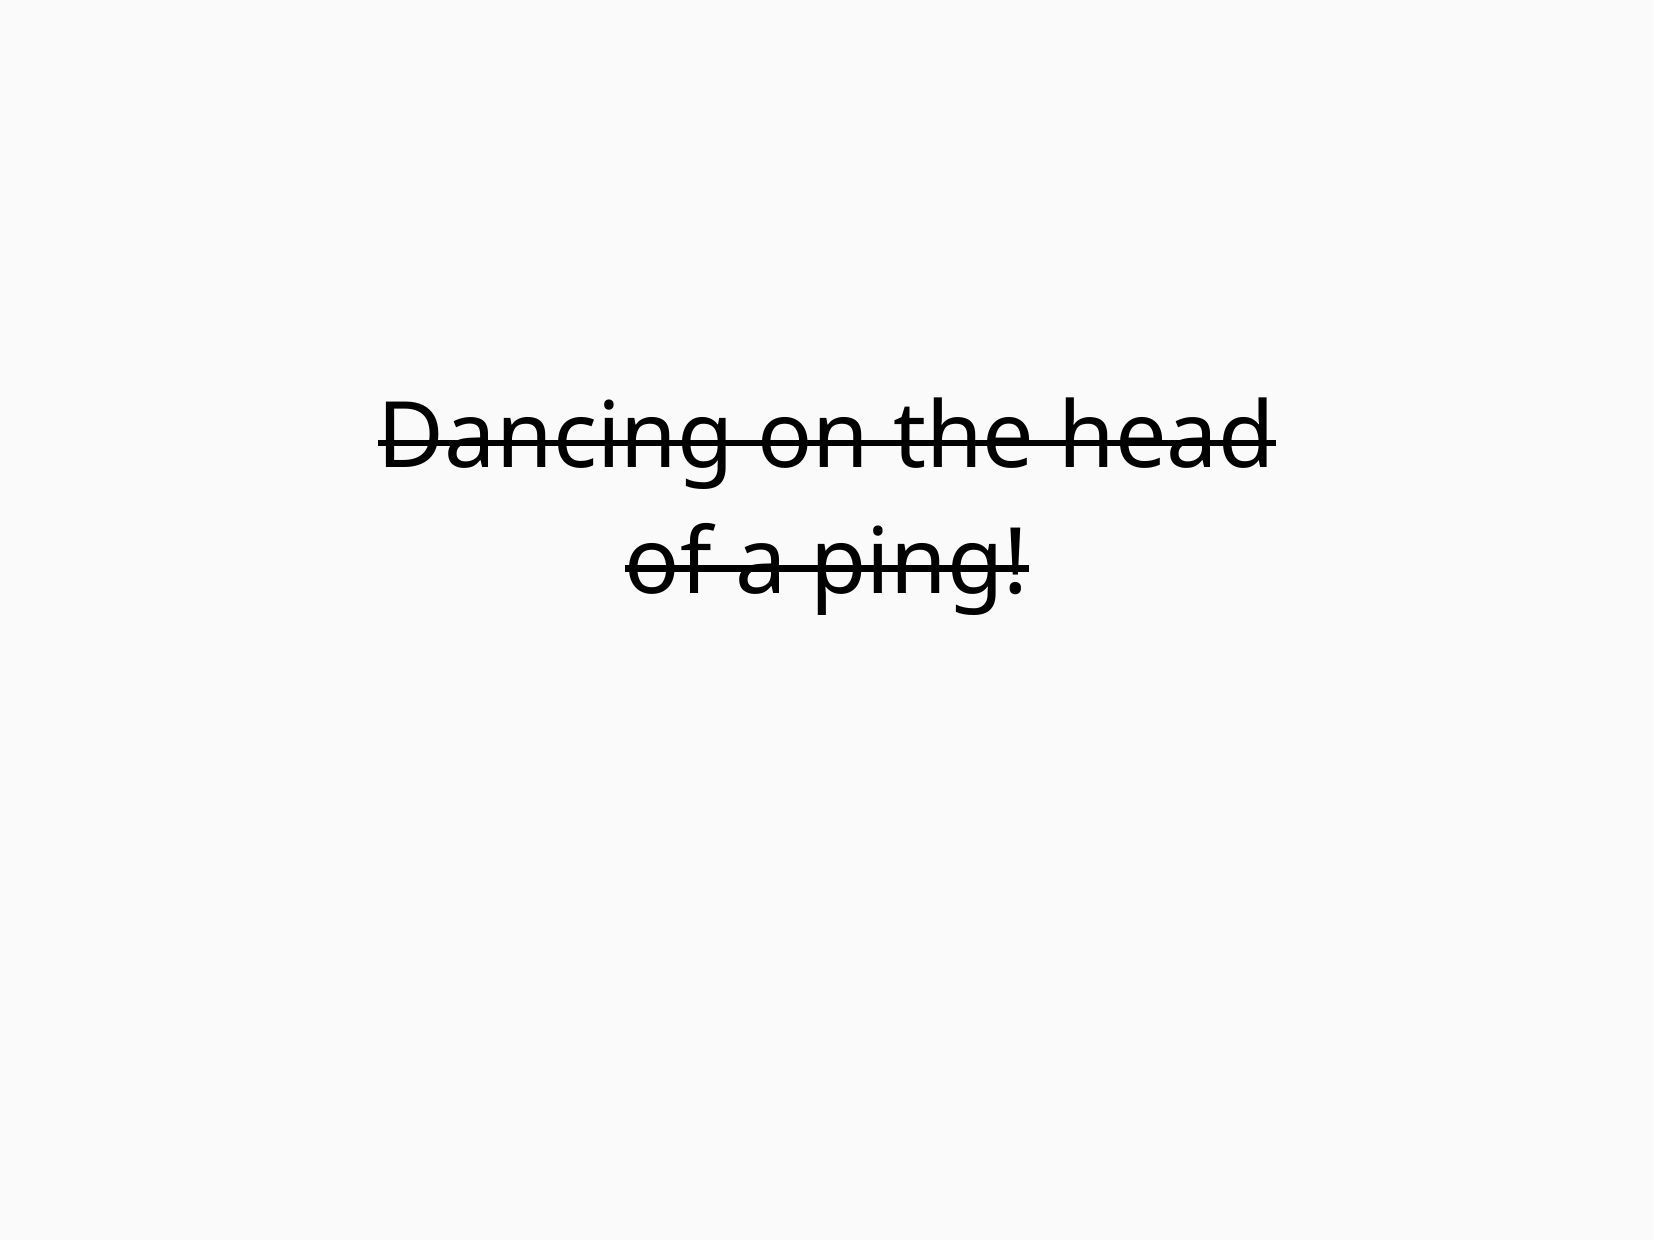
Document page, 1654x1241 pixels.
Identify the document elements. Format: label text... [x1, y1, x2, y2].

subtitle Dancing on the head of a ping! [82, 140, 1571, 1101]
